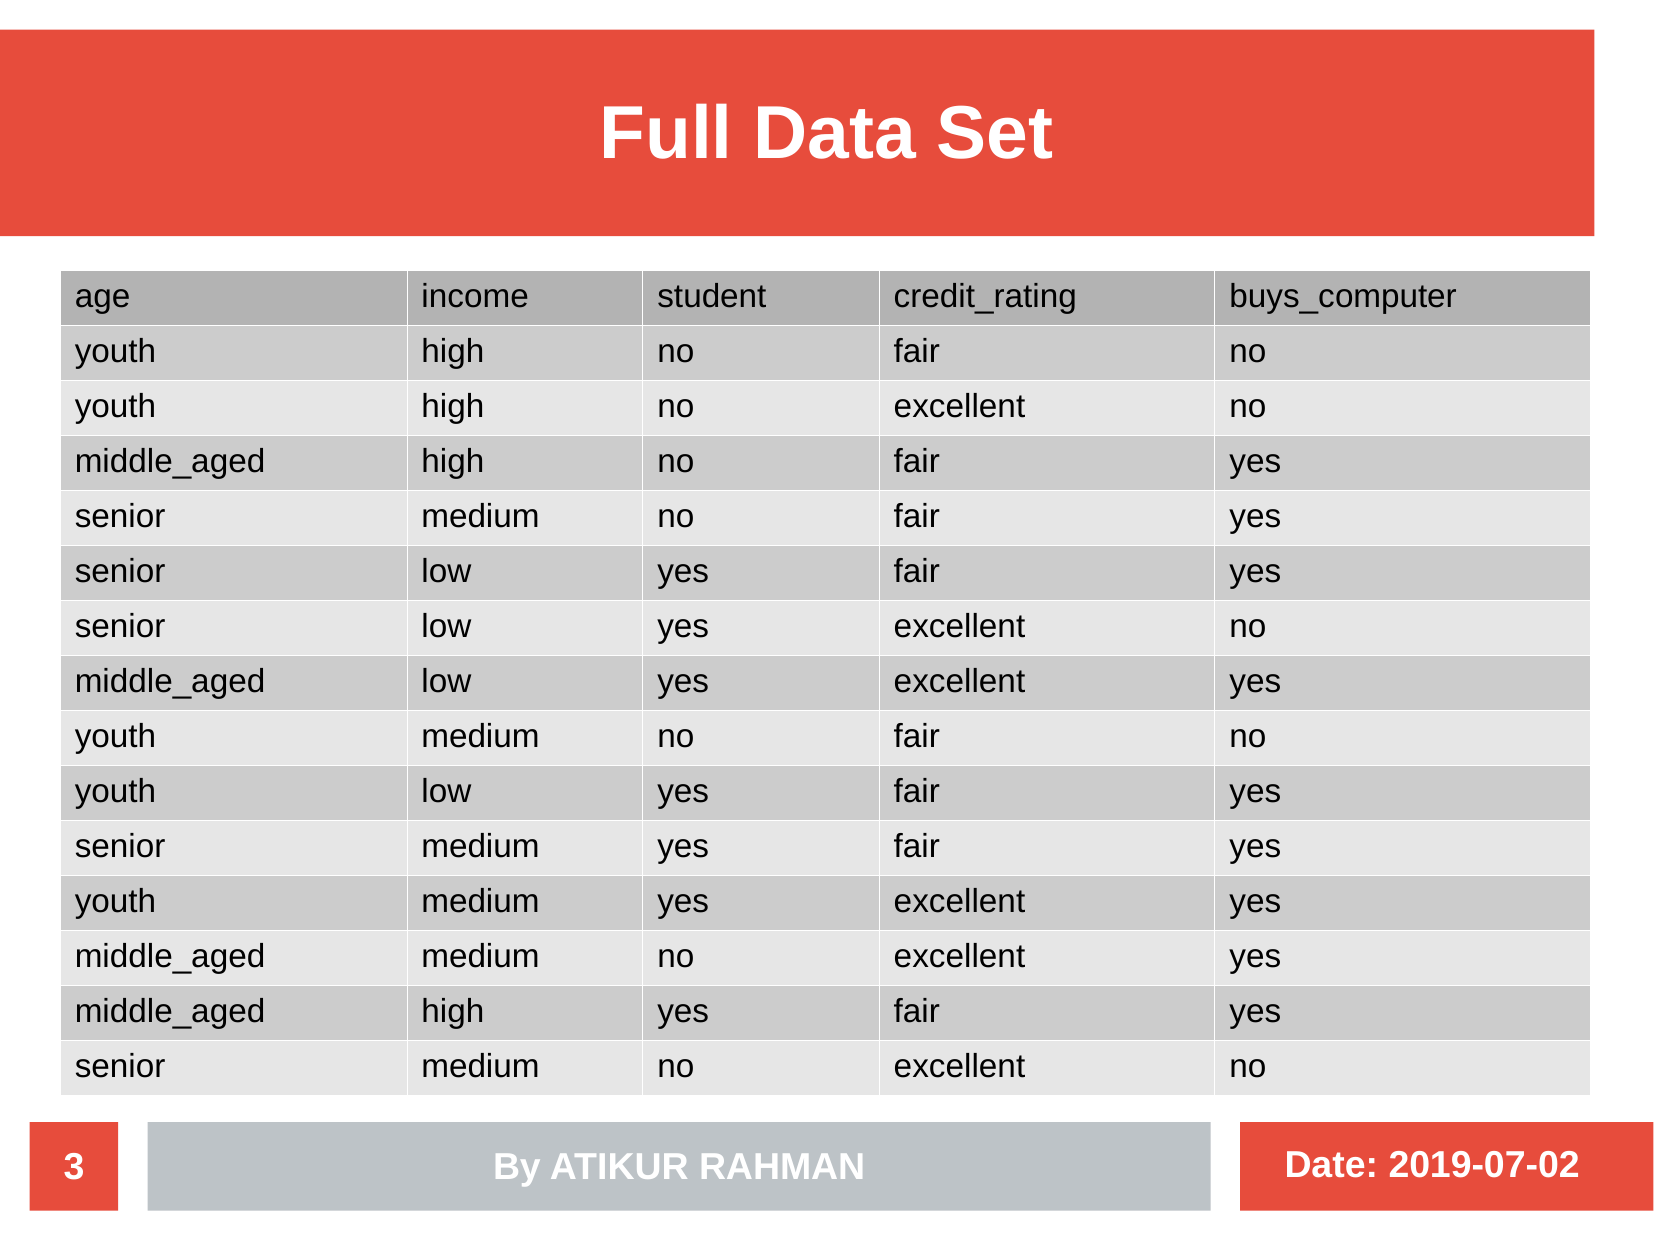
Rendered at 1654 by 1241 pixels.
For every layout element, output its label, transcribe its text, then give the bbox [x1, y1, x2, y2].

table_cell excellent [880, 931, 1214, 985]
table_cell yes [1215, 766, 1590, 820]
table_header age [61, 271, 407, 325]
table_cell high [408, 436, 642, 490]
table_cell yes [1215, 436, 1590, 490]
table_cell senior [61, 601, 407, 655]
table_cell middle_aged [61, 986, 407, 1040]
table_cell middle_aged [61, 436, 407, 490]
table_cell no [643, 436, 879, 490]
table_cell yes [643, 546, 879, 600]
table_cell medium [408, 711, 642, 765]
table_header student [643, 271, 879, 325]
table_cell excellent [880, 876, 1214, 930]
table_cell youth [61, 711, 407, 765]
table_cell no [643, 1041, 879, 1095]
table_cell no [1215, 1041, 1590, 1095]
title Full Data Set [266, 59, 1388, 207]
table_cell yes [1215, 821, 1590, 875]
table_cell high [408, 986, 642, 1040]
table_cell medium [408, 821, 642, 875]
table_cell low [408, 546, 642, 600]
table_cell senior [61, 491, 407, 545]
table_cell high [408, 381, 642, 435]
table_cell no [643, 711, 879, 765]
table_cell no [1215, 601, 1590, 655]
table_cell yes [643, 766, 879, 820]
table_cell excellent [880, 381, 1214, 435]
table_cell no [643, 491, 879, 545]
table_cell yes [1215, 546, 1590, 600]
table_cell low [408, 656, 642, 710]
table_cell no [643, 326, 879, 380]
table_cell yes [643, 601, 879, 655]
table_cell low [408, 766, 642, 820]
table_cell fair [880, 436, 1214, 490]
table_cell senior [61, 1041, 407, 1095]
table_cell yes [1215, 656, 1590, 710]
table_cell fair [880, 546, 1214, 600]
table_header credit_rating [880, 271, 1214, 325]
table_cell yes [1215, 876, 1590, 930]
table_cell middle_aged [61, 656, 407, 710]
table_cell yes [1215, 986, 1590, 1040]
table_cell no [643, 931, 879, 985]
table_cell fair [880, 766, 1214, 820]
table_cell youth [61, 766, 407, 820]
table_cell senior [61, 821, 407, 875]
table_cell yes [643, 876, 879, 930]
table_cell fair [880, 326, 1214, 380]
table_cell low [408, 601, 642, 655]
table_cell excellent [880, 601, 1214, 655]
table_cell no [1215, 381, 1590, 435]
table_cell high [408, 326, 642, 380]
table_cell no [1215, 711, 1590, 765]
table_cell yes [643, 656, 879, 710]
table_cell middle_aged [61, 931, 407, 985]
table_cell medium [408, 876, 642, 930]
table_header buys_computer [1215, 271, 1590, 325]
table_cell yes [643, 986, 879, 1040]
table_cell excellent [880, 656, 1214, 710]
table_cell fair [880, 986, 1214, 1040]
table_header income [408, 271, 642, 325]
table_cell youth [61, 326, 407, 380]
table_cell youth [61, 381, 407, 435]
table_cell youth [61, 876, 407, 930]
table_cell medium [408, 491, 642, 545]
table_cell medium [408, 1041, 642, 1095]
table_cell no [1215, 326, 1590, 380]
table_cell yes [1215, 491, 1590, 545]
table_cell fair [880, 711, 1214, 765]
table_cell fair [880, 821, 1214, 875]
table_cell no [643, 381, 879, 435]
table_cell yes [1215, 931, 1590, 985]
table_cell fair [880, 491, 1214, 545]
table_cell excellent [880, 1041, 1214, 1095]
table_cell senior [61, 546, 407, 600]
table_cell yes [643, 821, 879, 875]
table_cell medium [408, 931, 642, 985]
